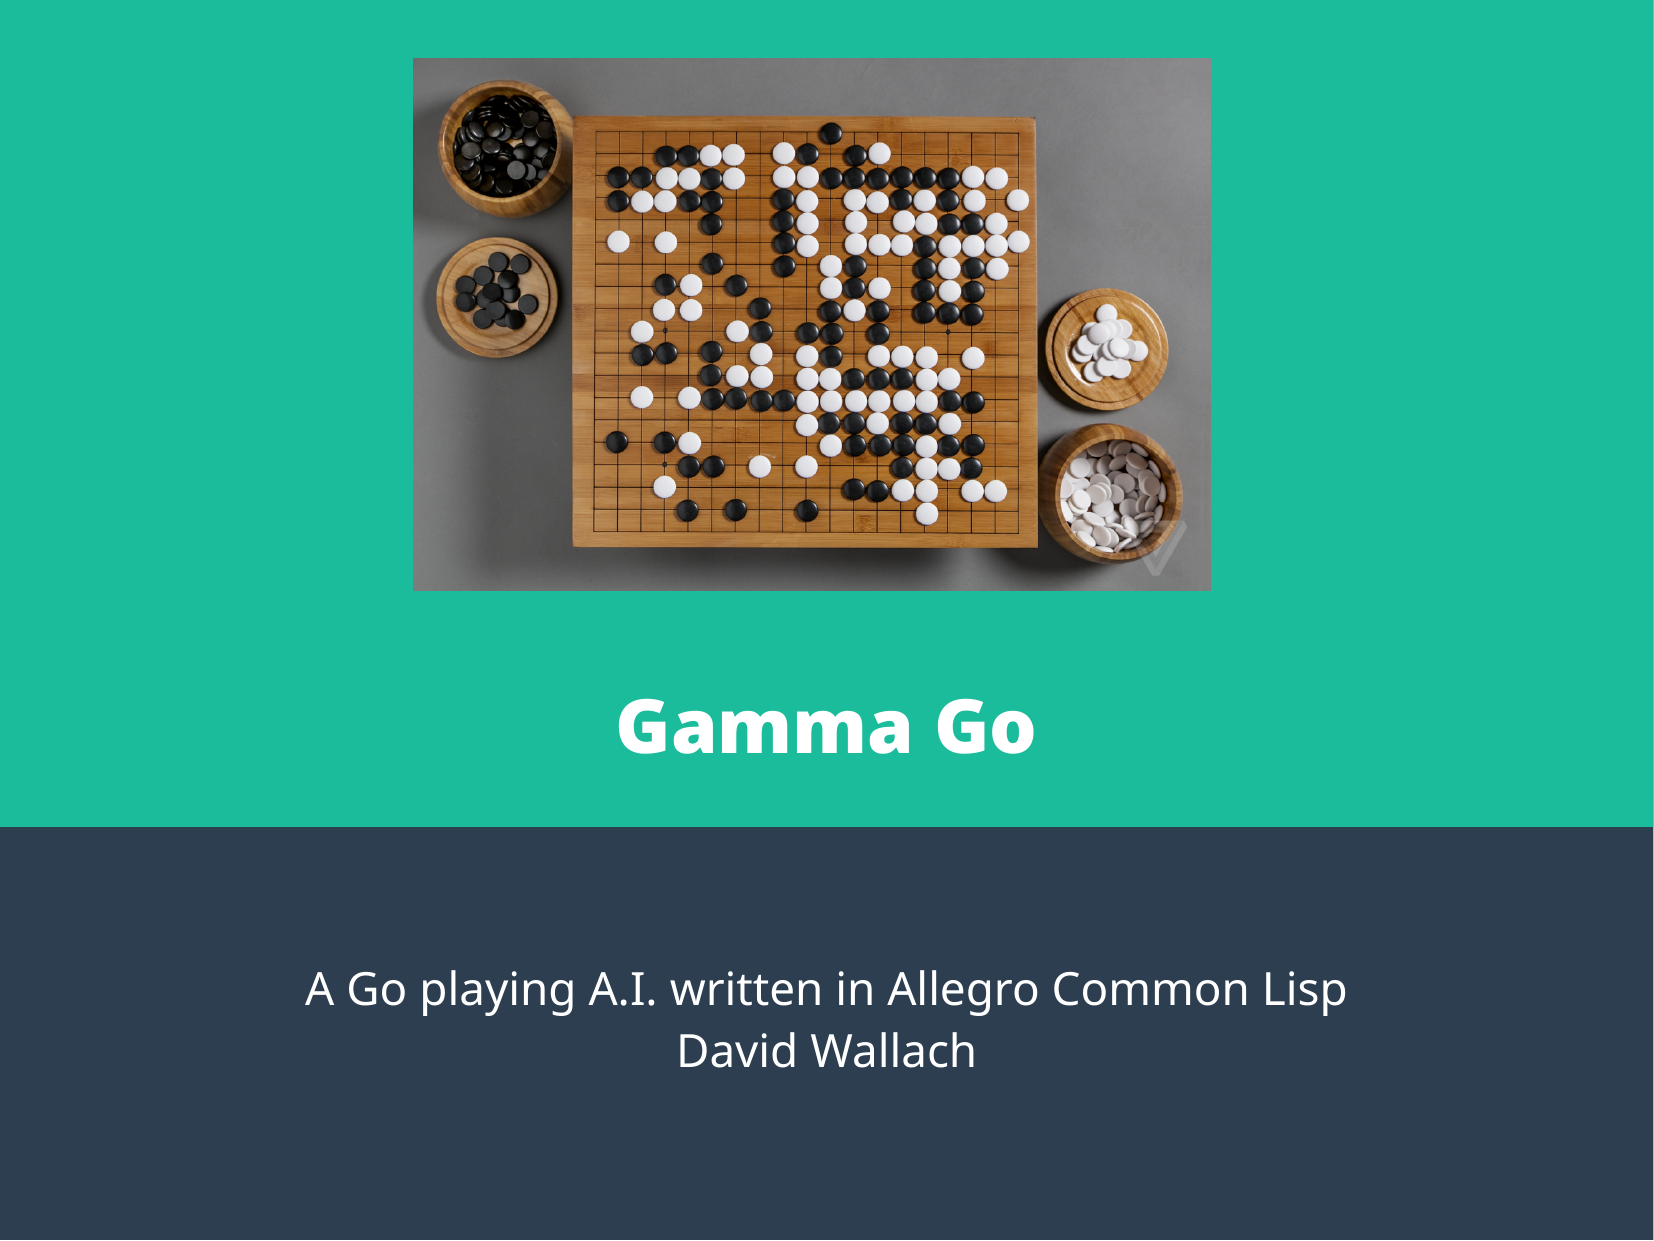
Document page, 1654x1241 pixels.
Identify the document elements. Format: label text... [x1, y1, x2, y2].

title Gamma Go [59, 620, 1595, 778]
subtitle A Go playing A.I. written in Allegro Common Lisp David Wallach [59, 856, 1595, 1182]
picture [413, 58, 1211, 591]
